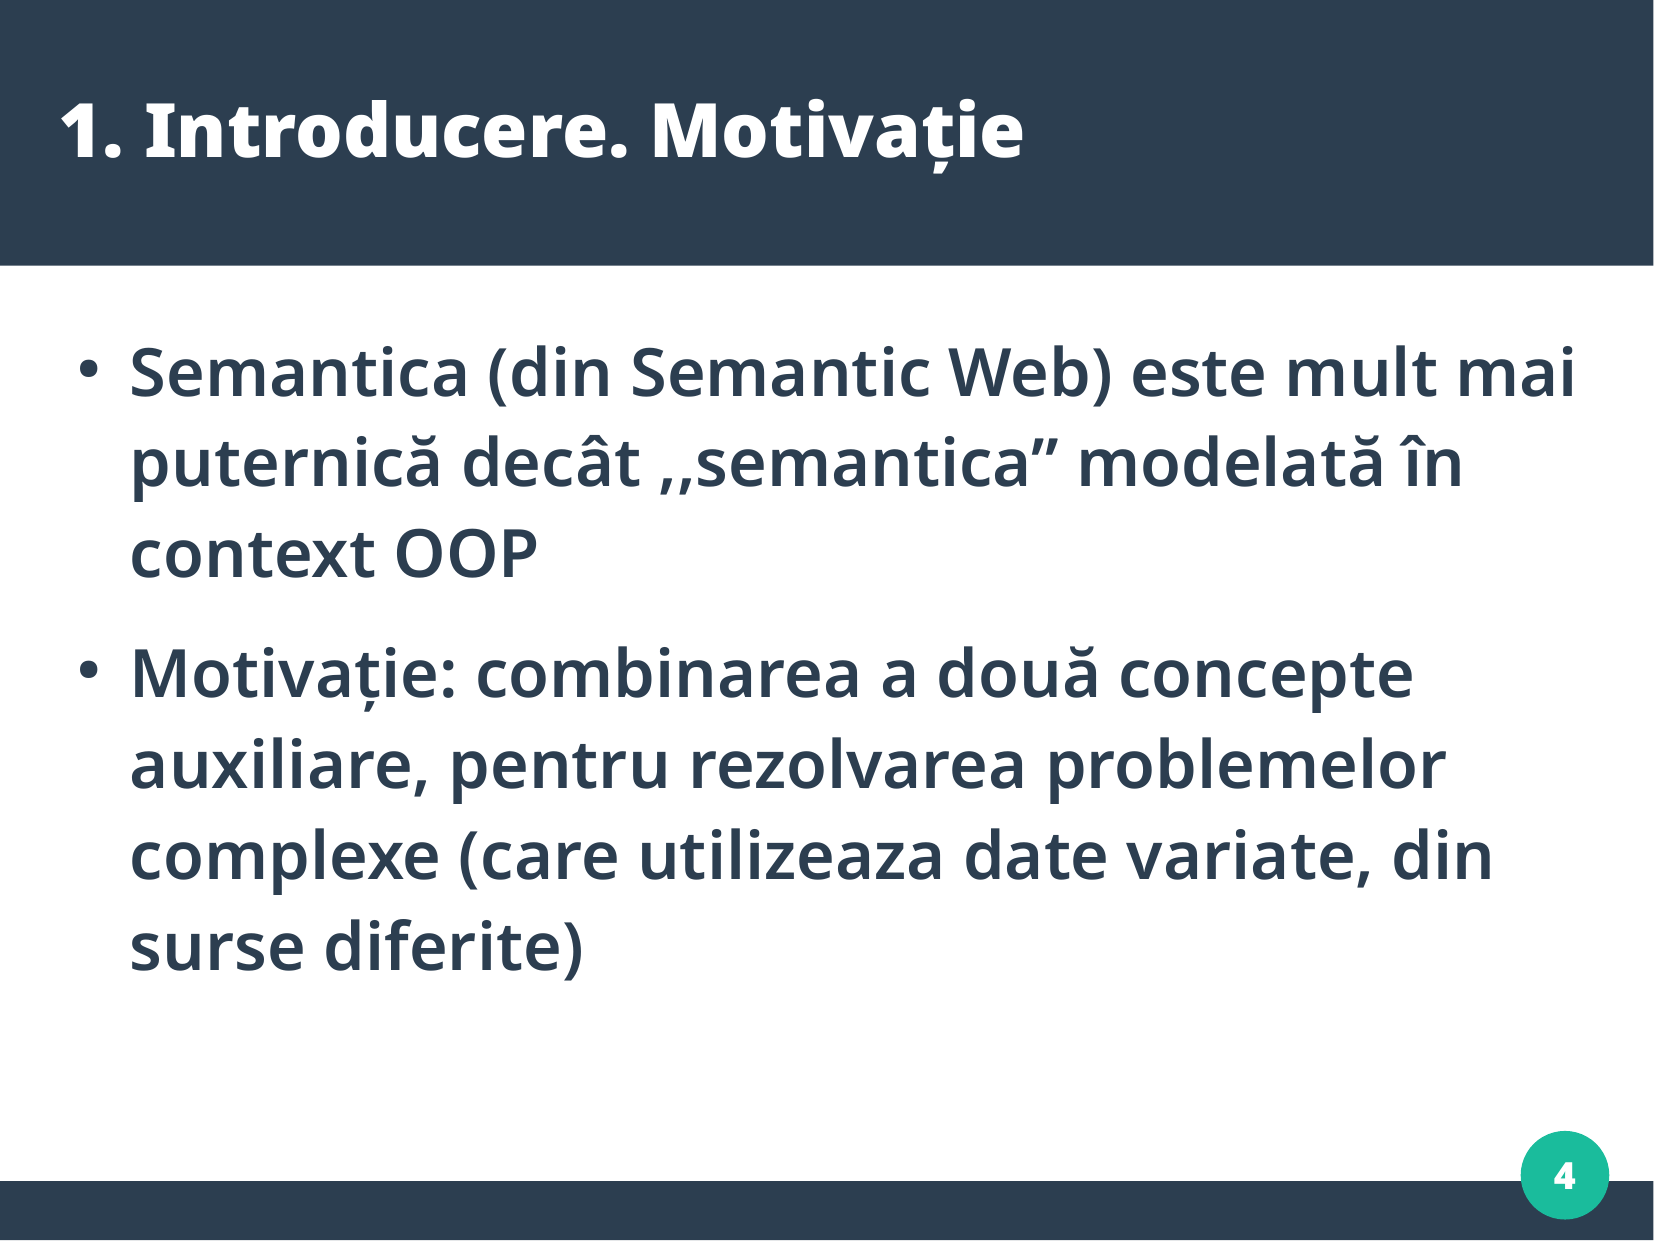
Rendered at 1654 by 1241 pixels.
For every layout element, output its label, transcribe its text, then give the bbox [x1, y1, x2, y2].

title 1. Introducere. Motivație [59, 49, 1595, 207]
list Semantica (din Semantic Web) este mult mai puternică decât ,,semantica” modelată în context OOP Motivație: combinarea a două concepte auxiliare, pentru rezolvarea problemelor complexe (care utilizeaza date variate, din surse diferite) [59, 324, 1595, 1152]
